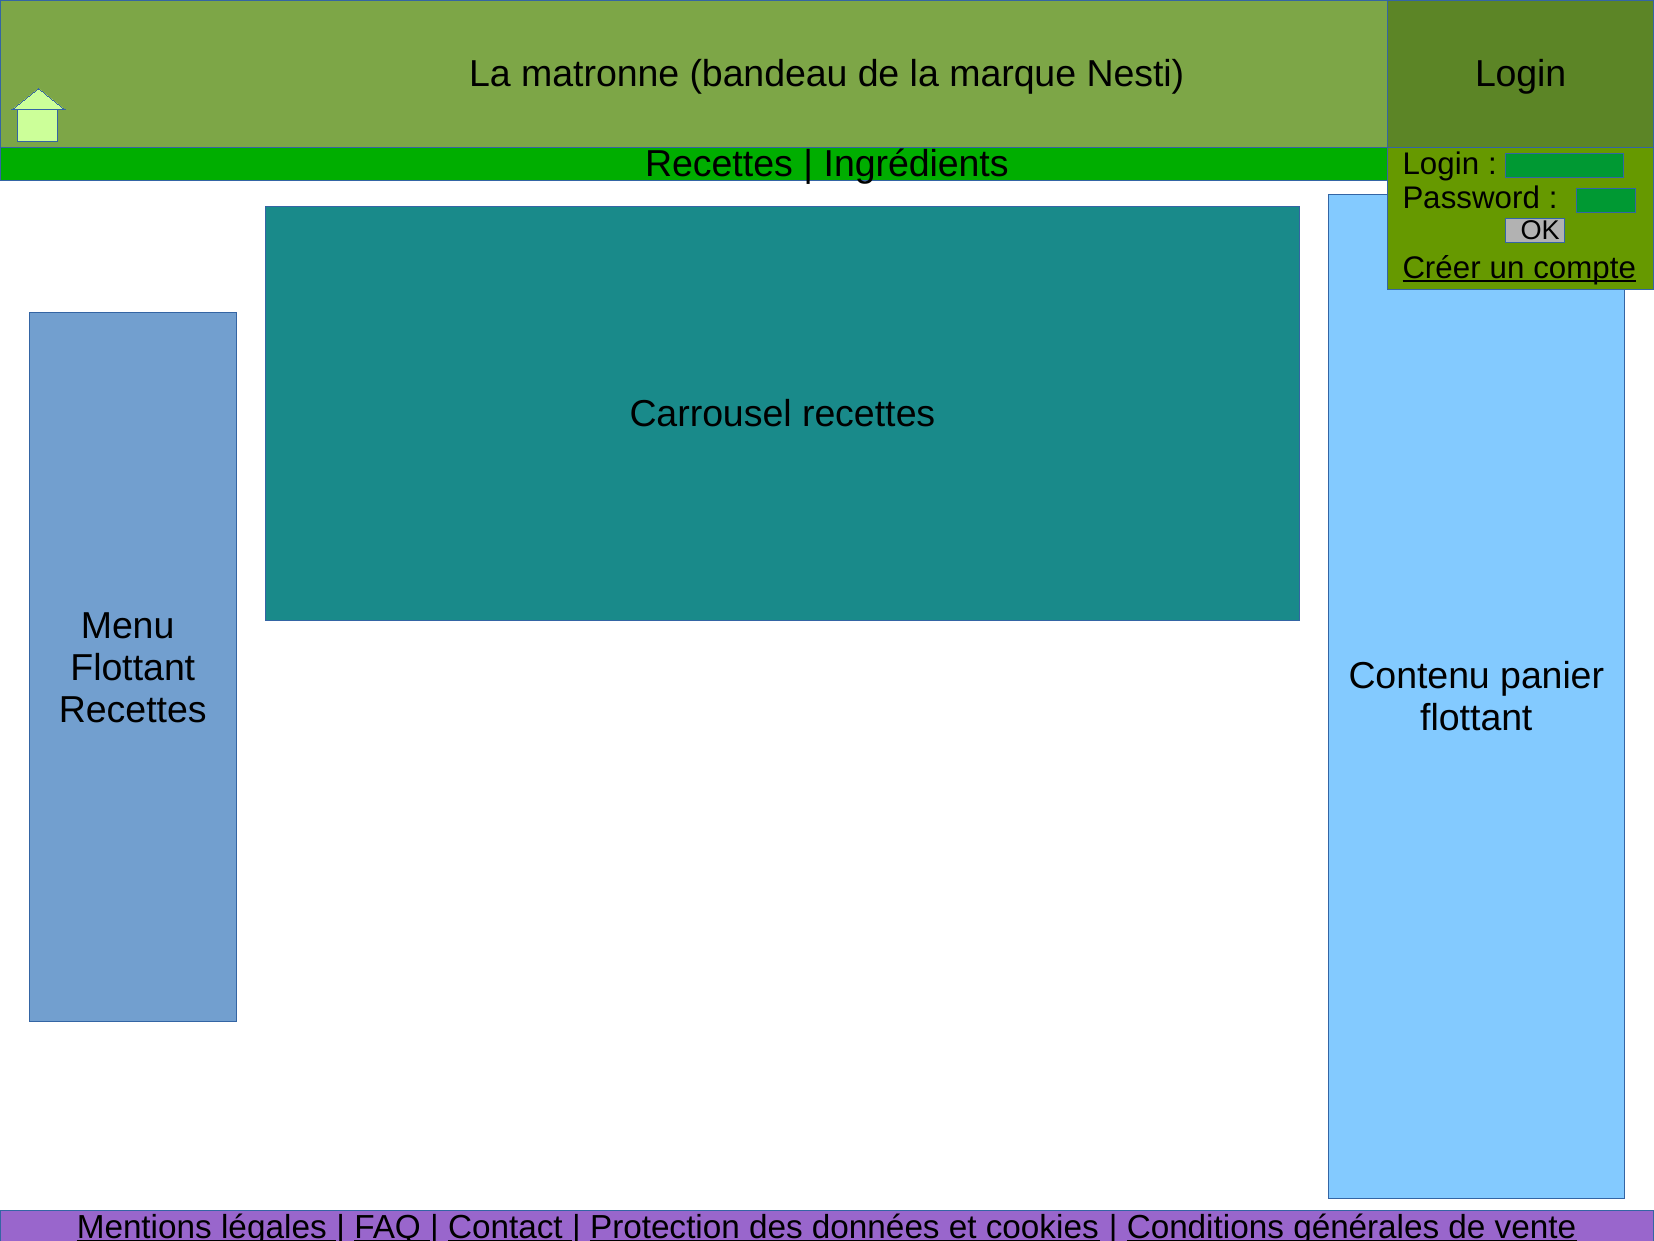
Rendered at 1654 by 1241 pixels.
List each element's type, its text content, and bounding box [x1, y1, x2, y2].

text_box [1505, 153, 1624, 178]
text_box Carrousel recettes [265, 206, 1300, 621]
text_box OK [1505, 218, 1565, 243]
text_box Login : Password : Créer un compte [1387, 148, 1654, 290]
text_box Menu Flottant Recettes [29, 312, 237, 1022]
text_box Recettes | Ingrédients [0, 147, 1387, 181]
text_box [1576, 188, 1636, 213]
text_box Contenu panier flottant [1328, 194, 1625, 1199]
text_box [11, 88, 66, 142]
text_box Login [1387, 0, 1654, 148]
text_box La matronne (bandeau de la marque Nesti) [0, 0, 1387, 147]
text_box Mentions légales | FAQ | Contact | Protection des données et cookies | Conditions générales de vente [0, 1210, 1654, 1241]
